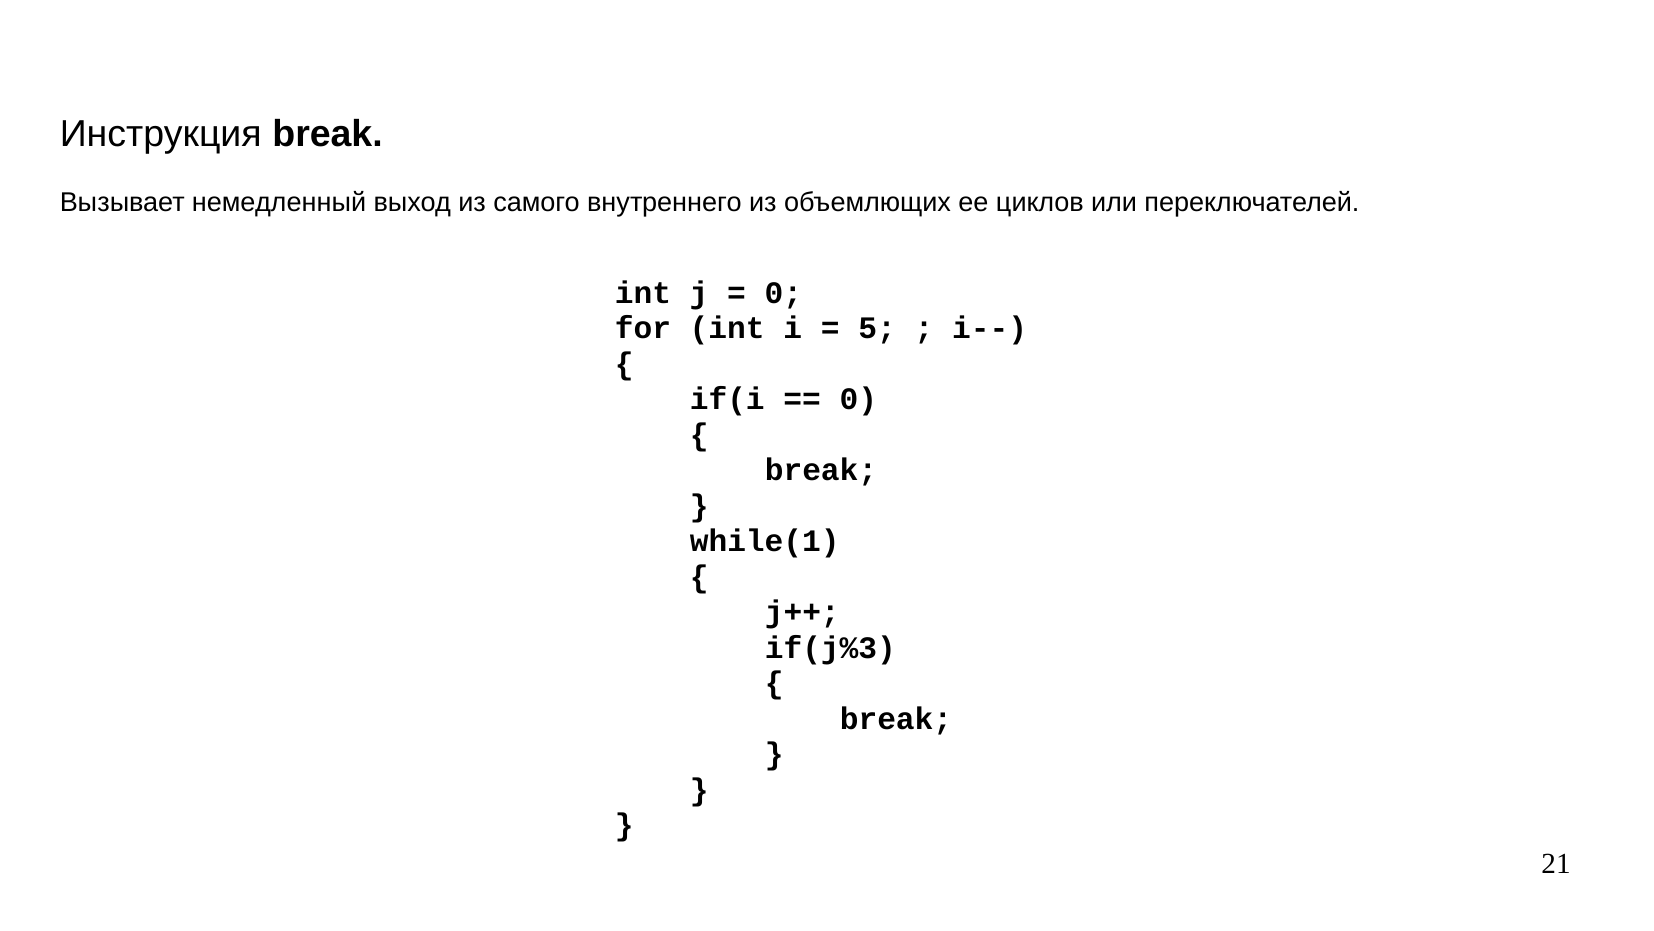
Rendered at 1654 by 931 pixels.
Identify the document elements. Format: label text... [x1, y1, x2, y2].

text_box int j = 0; for (int i = 5; ; i--) { if(i == 0) { break; } while(1) { j++; if(j%3) { break; } } } [600, 270, 1231, 853]
text_box Вызывает немедленный выход из самого внутреннего из объемлющих ее циклов или переключателей. [45, 180, 1591, 226]
text_box Инструкция break. [45, 105, 1366, 162]
